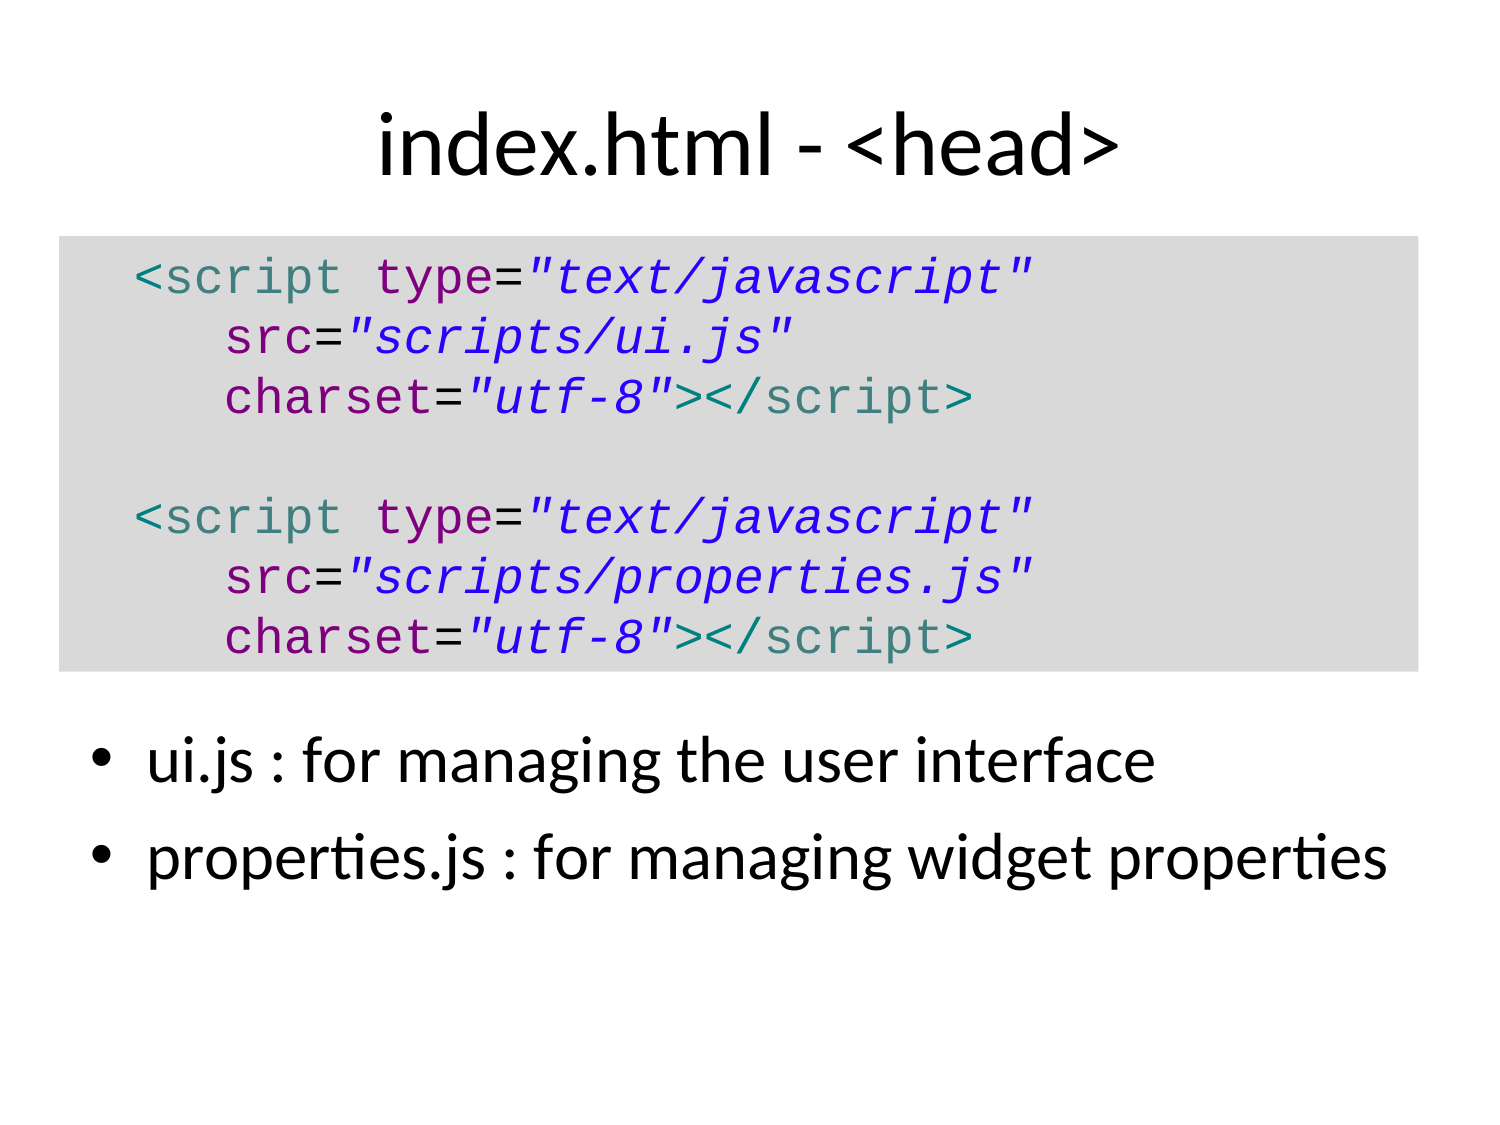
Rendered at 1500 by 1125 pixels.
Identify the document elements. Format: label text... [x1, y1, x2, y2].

list ui.js : for managing the user interface properties.js : for managing widget properties [75, 708, 1426, 1006]
text_box <script type="text/javascript" src="scripts/ui.js" charset="utf-8"></script> <script type="text/javascript" src="scripts/properties.js" charset="utf-8"></script> [59, 236, 1419, 672]
title index.html - <head> [75, 37, 1426, 241]
